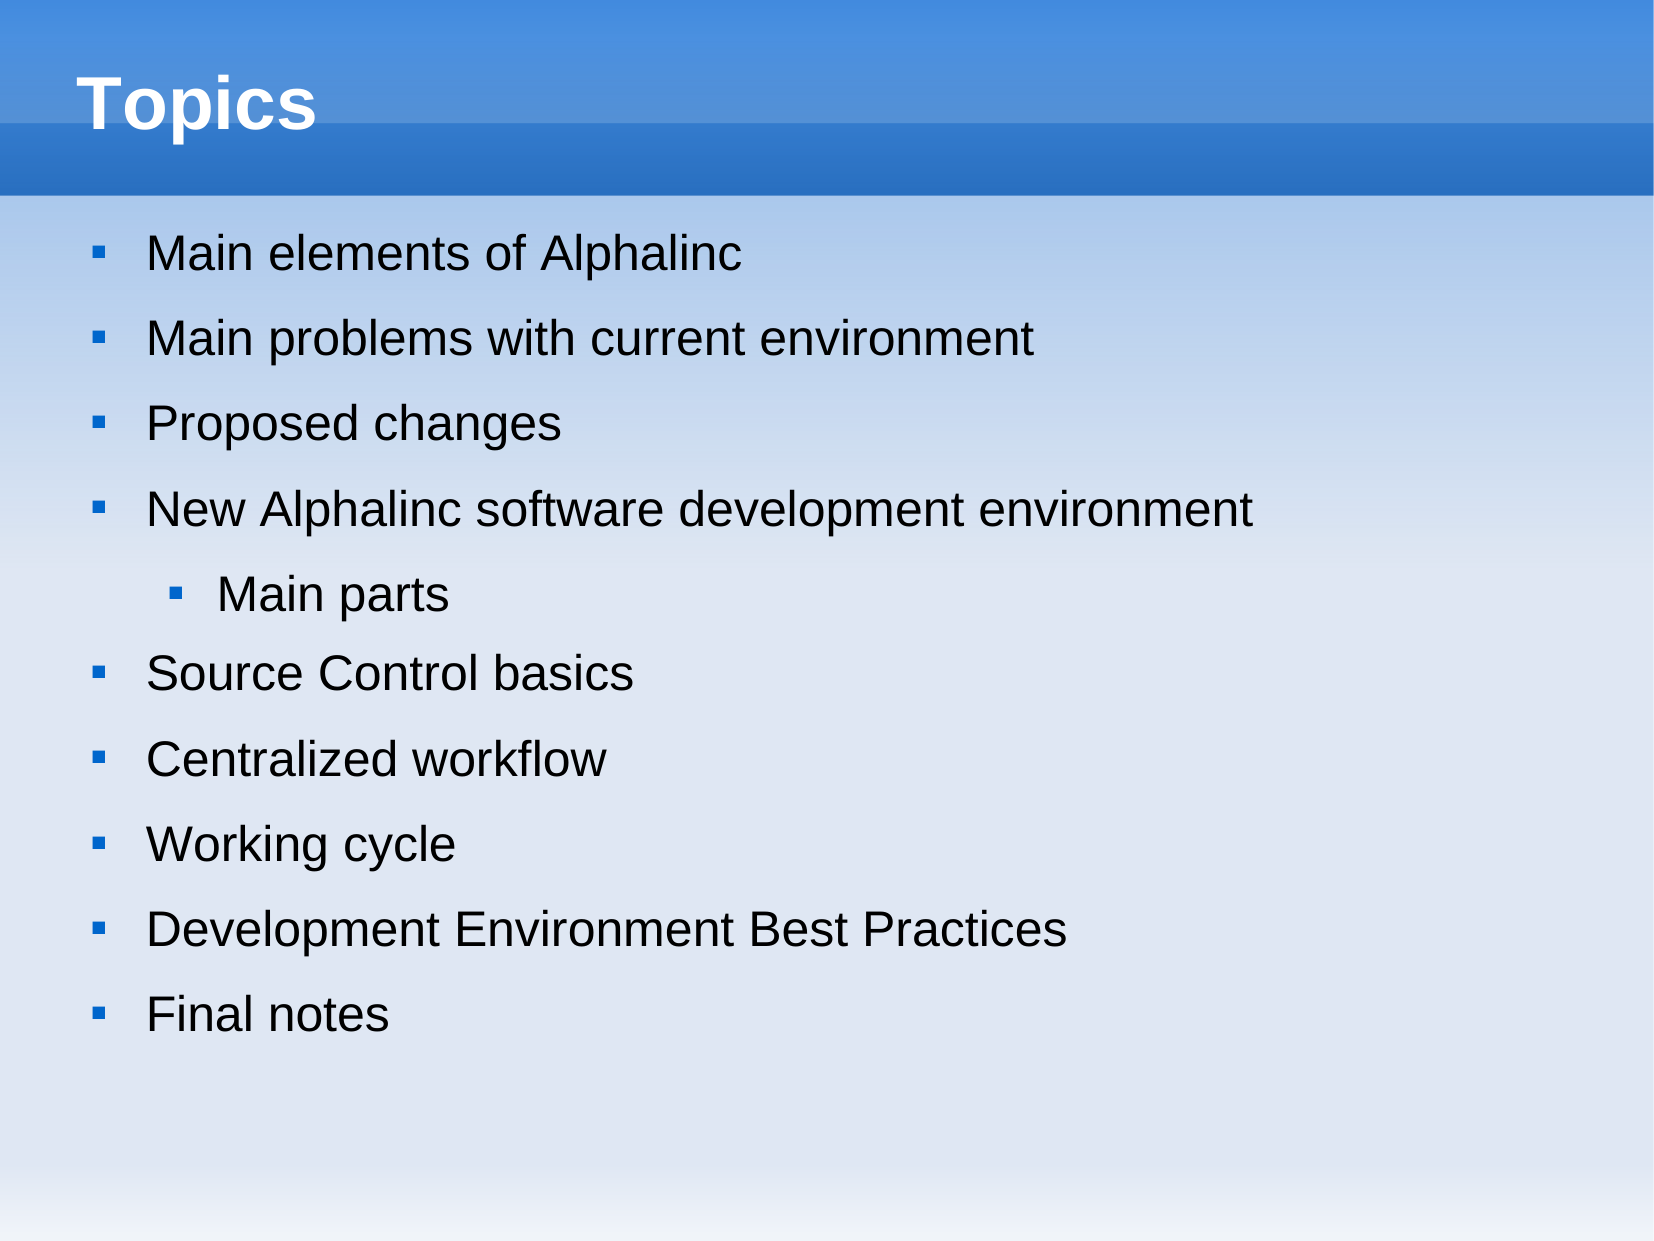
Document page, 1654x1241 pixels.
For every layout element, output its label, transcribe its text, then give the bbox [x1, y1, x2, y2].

title Topics [76, 0, 1565, 208]
picture [0, 0, 1654, 1241]
list Main elements of Alphalinc Main problems with current environment Proposed changes New Alphalinc software development environment Main parts Source Control basics Centralized workflow Working cycle Development Environment Best Practices Final notes [75, 225, 1564, 1043]
